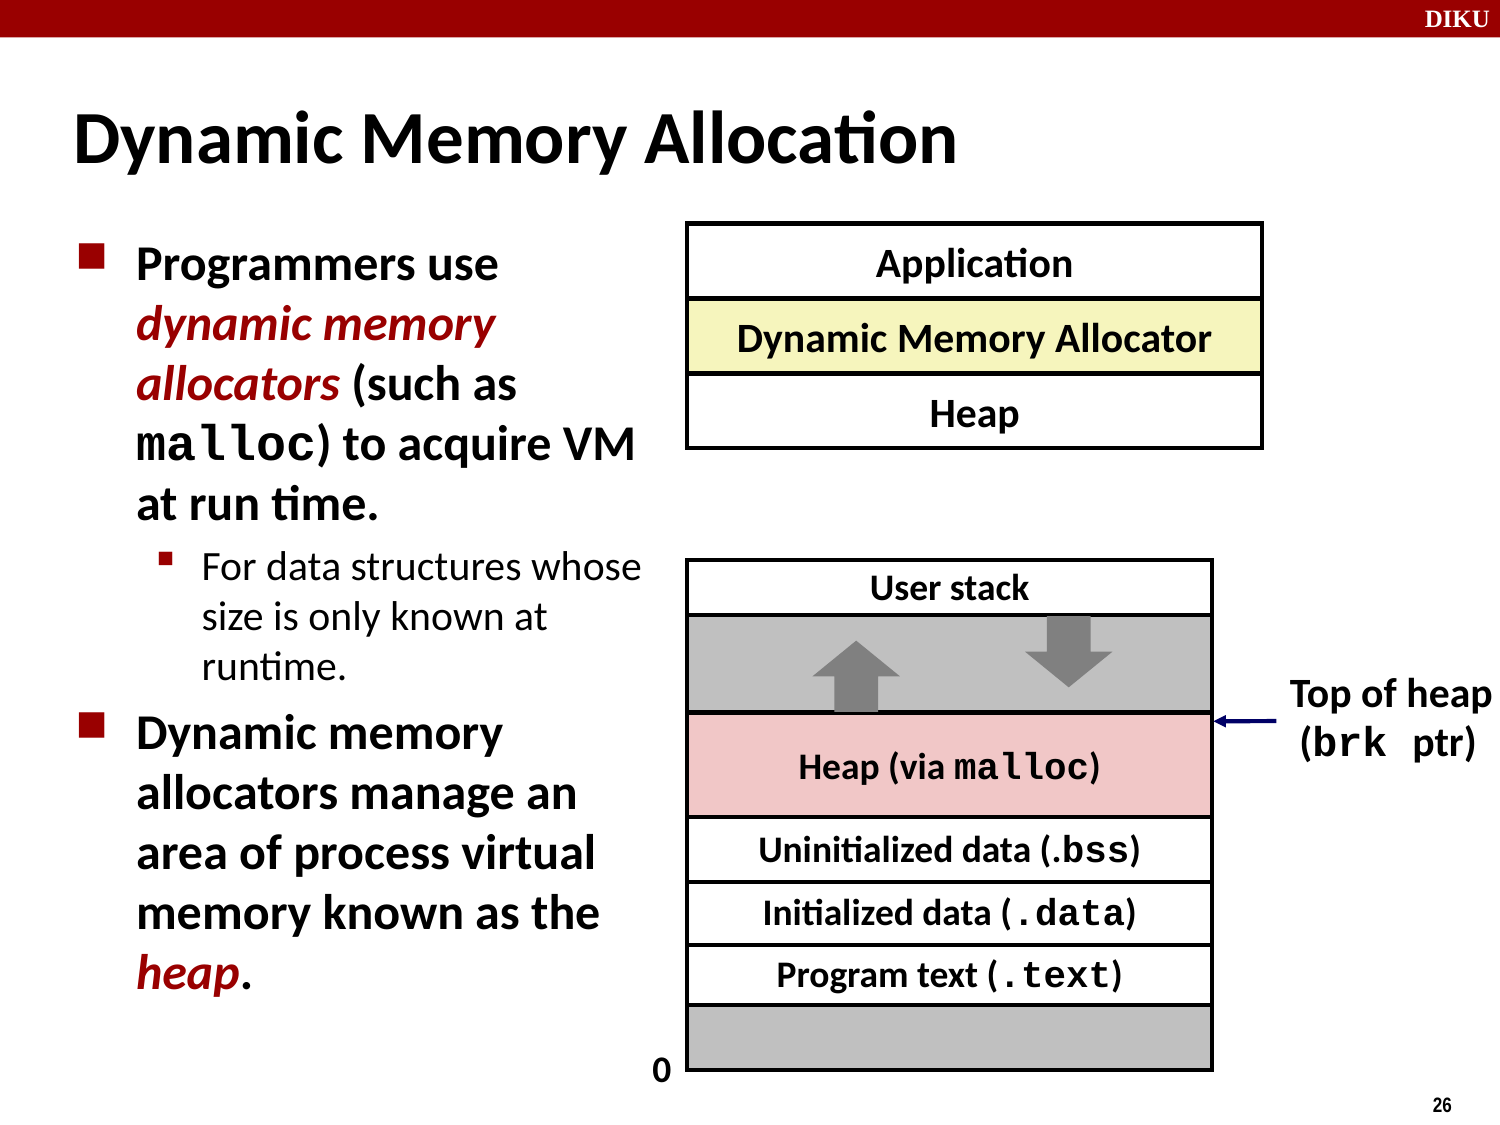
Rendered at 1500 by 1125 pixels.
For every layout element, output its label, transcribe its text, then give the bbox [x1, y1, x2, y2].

text_box Heap (via malloc) [687, 712, 1213, 817]
text_box [687, 615, 1213, 712]
text_box Programmers use dynamic memory allocators (such as malloc) to acquire VM at run time. For data structures whose size is only known at runtime. Dynamic memory allocators manage an area of process virtual memory known as the heap. [65, 223, 687, 1039]
text_box [687, 1004, 1213, 1070]
text_box Application [687, 223, 1263, 298]
text_box Uninitialized data (.bss) [687, 817, 1213, 883]
text_box Initialized data (.data) [687, 883, 1213, 945]
text_box Top of heap (brk ptr) [1275, 660, 1500, 775]
text_box Program text (.text) [687, 945, 1213, 1004]
text_box Dynamic Memory Allocator [687, 298, 1263, 373]
text_box User stack [687, 560, 1213, 615]
text_box 0 [637, 1039, 687, 1101]
text_box Heap [687, 373, 1263, 449]
text_box Dynamic Memory Allocation [58, 71, 1304, 197]
